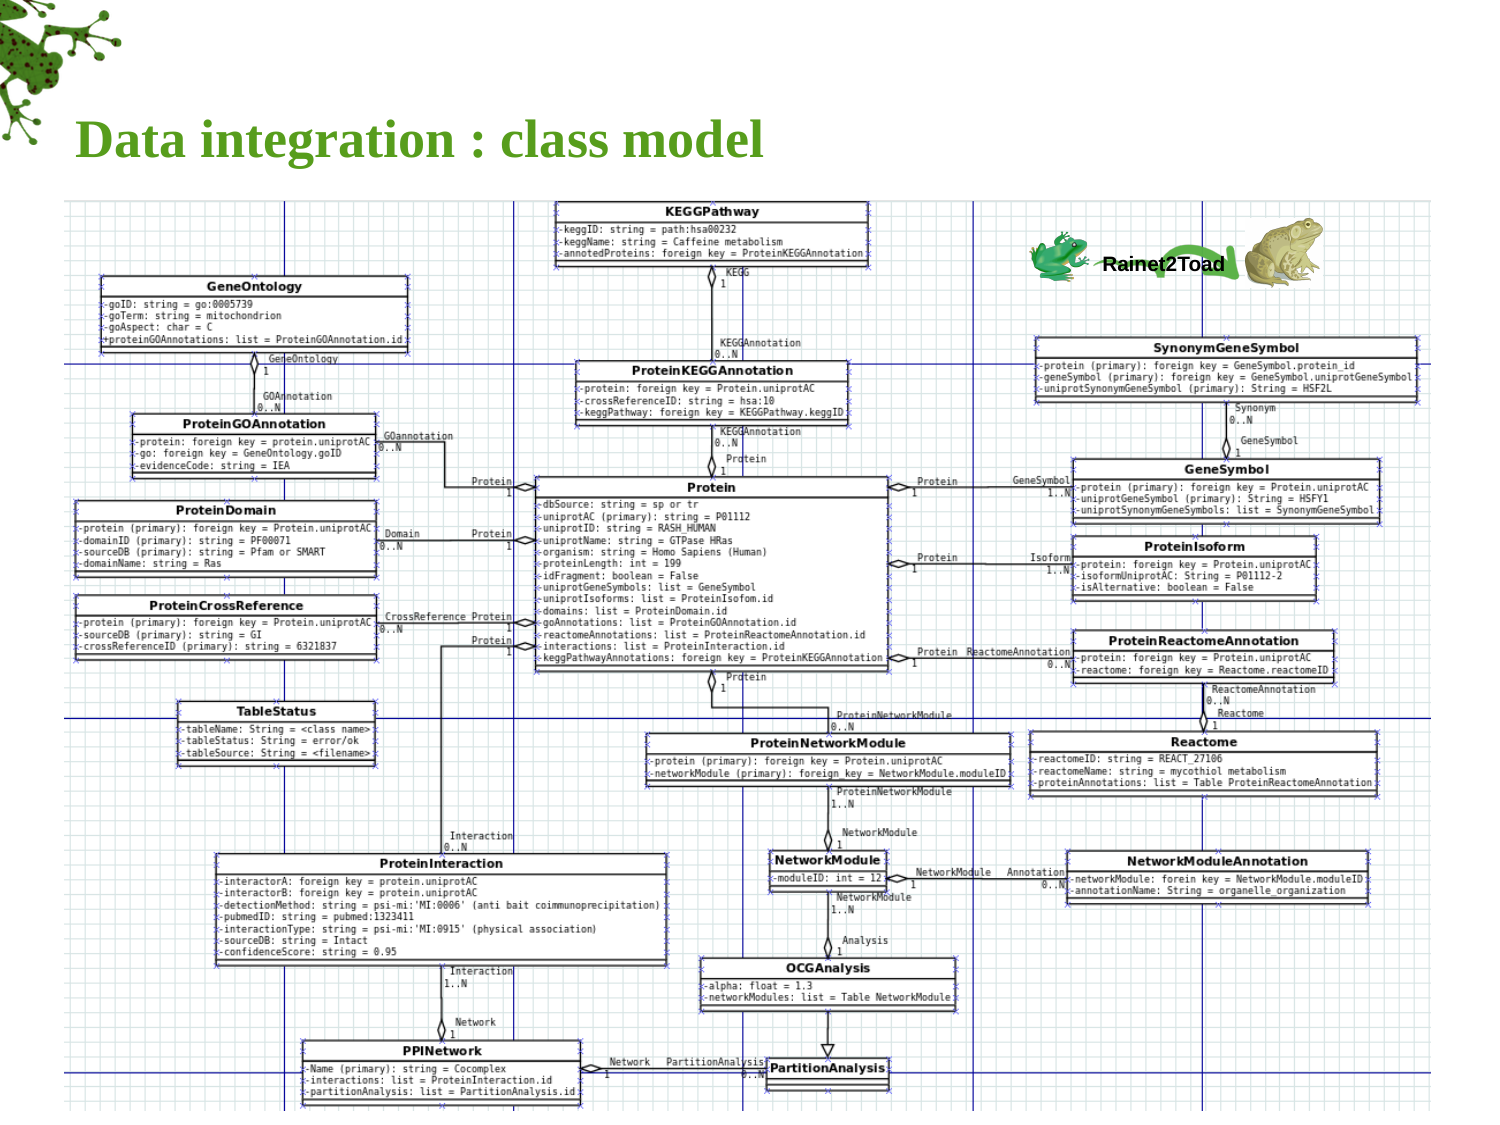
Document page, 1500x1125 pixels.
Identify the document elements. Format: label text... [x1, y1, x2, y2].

title Data integration : class model [75, 45, 1426, 200]
text_box Rainet2Toad [1092, 243, 1246, 272]
picture [0, 0, 122, 145]
picture [64, 200, 1431, 1111]
